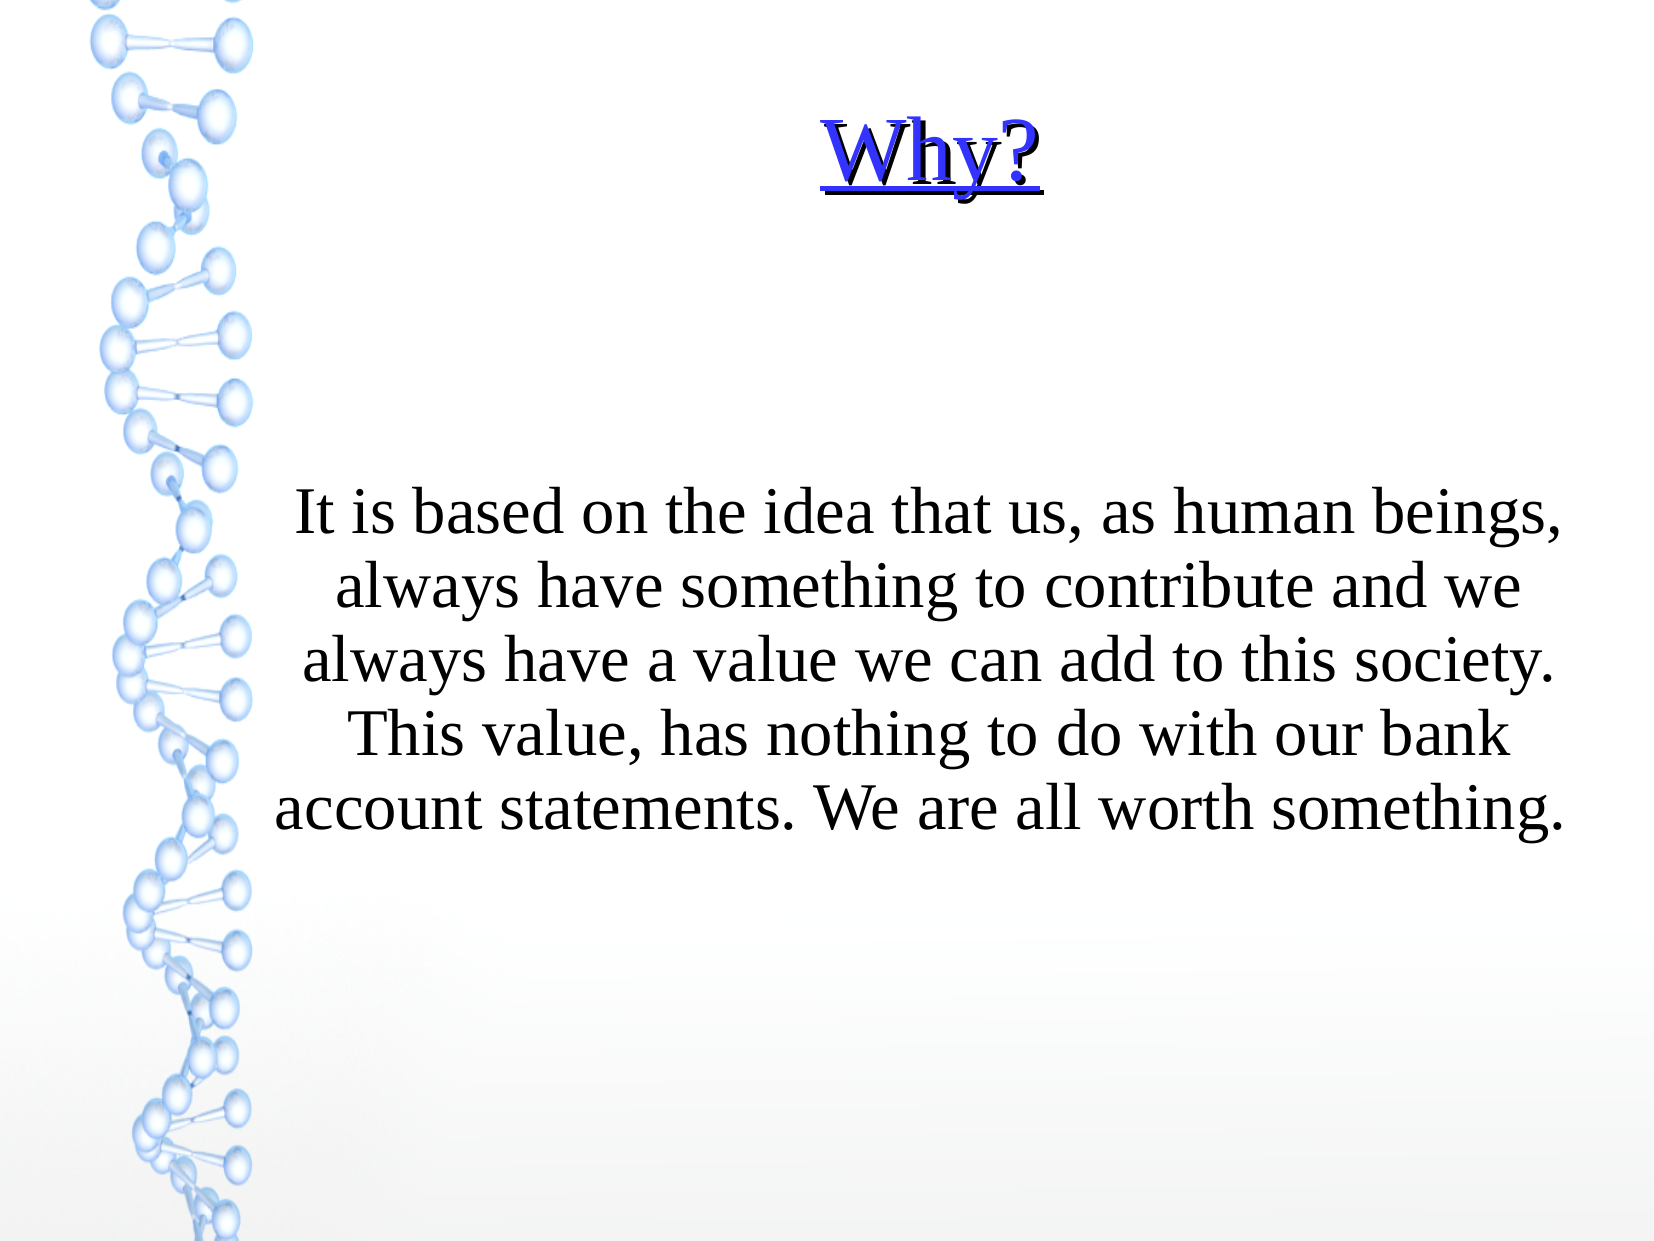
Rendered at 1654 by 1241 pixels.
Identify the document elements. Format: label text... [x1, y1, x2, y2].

picture [0, 0, 1654, 1241]
subtitle It is based on the idea that us, as human beings, always have something to contribute and we always have a value we can add to this society. This value, has nothing to do with our bank account statements. We are all worth something. [265, 299, 1595, 1019]
title Why? [265, 47, 1595, 252]
